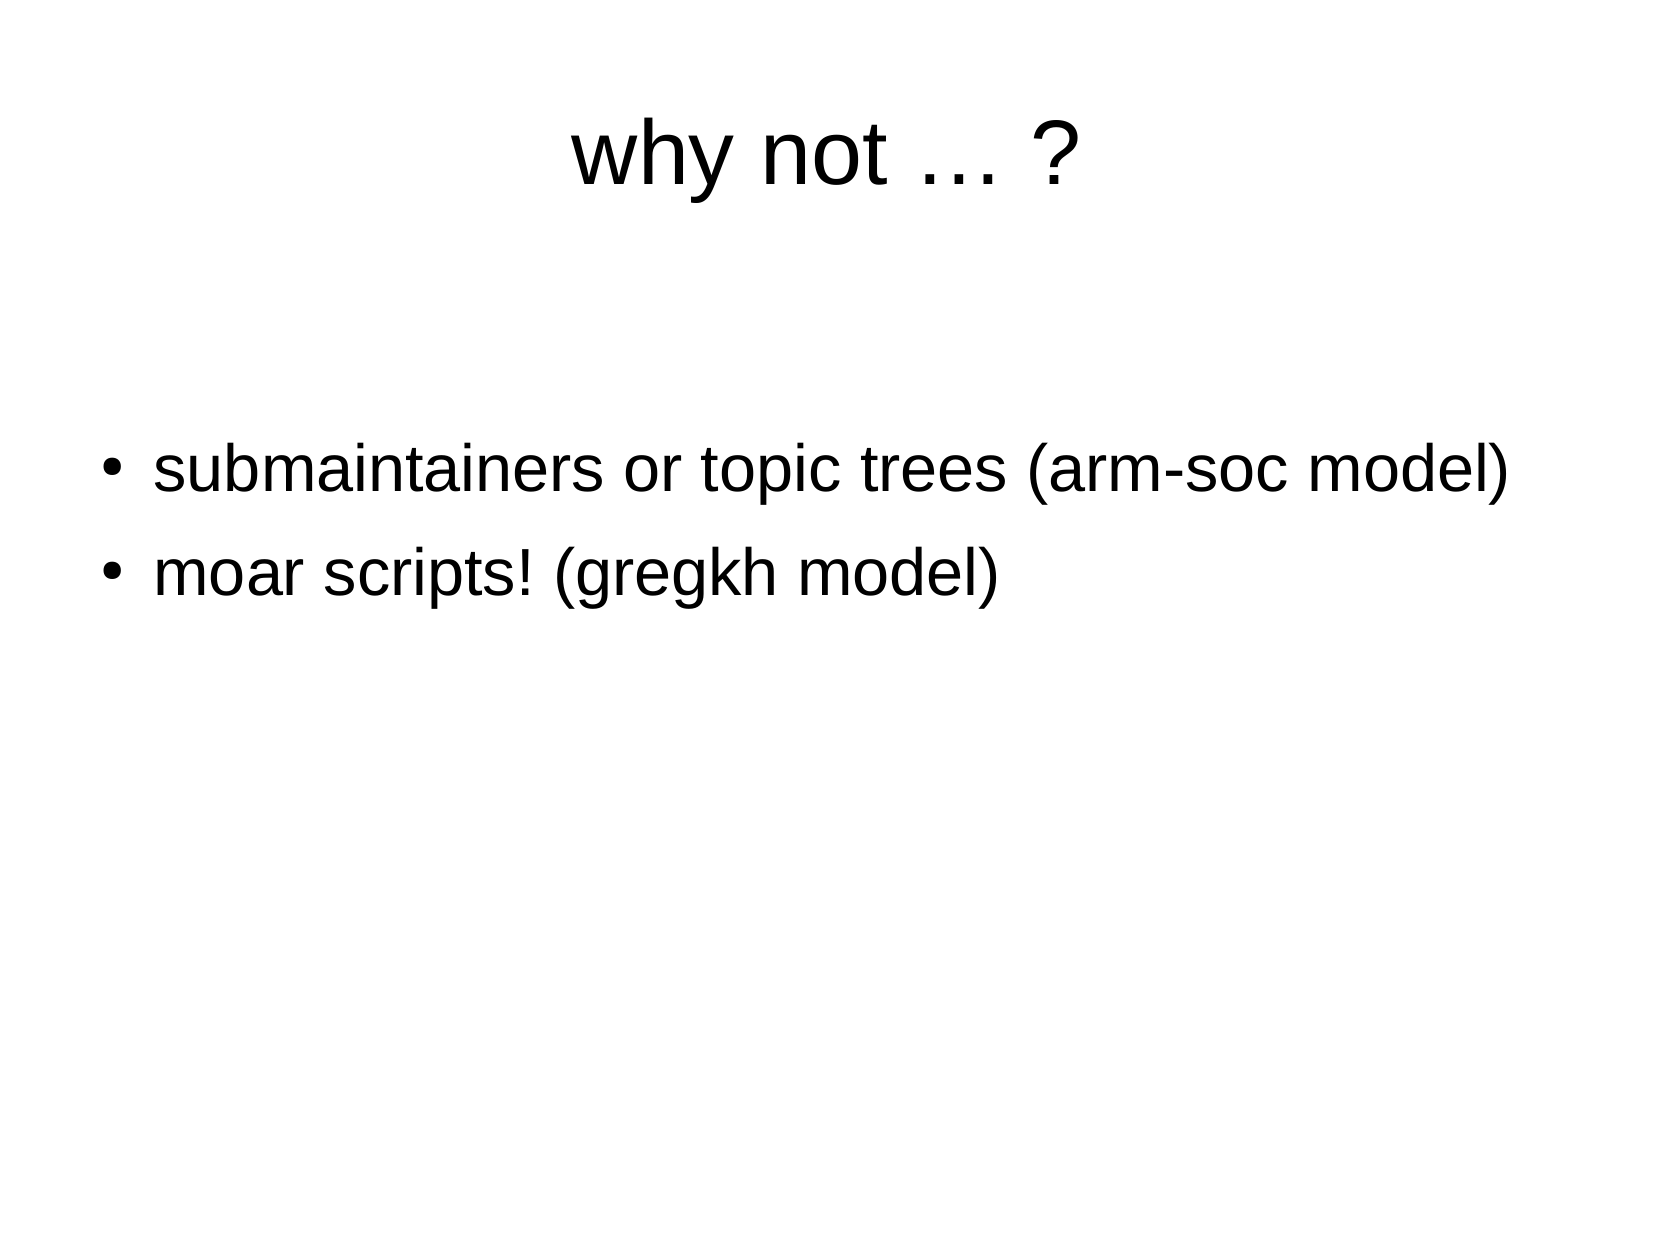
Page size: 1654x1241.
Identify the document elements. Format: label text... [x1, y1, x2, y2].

title why not … ? [82, 49, 1571, 257]
list submaintainers or topic trees (arm-soc model) moar scripts! (gregkh model) [82, 431, 1571, 1021]
